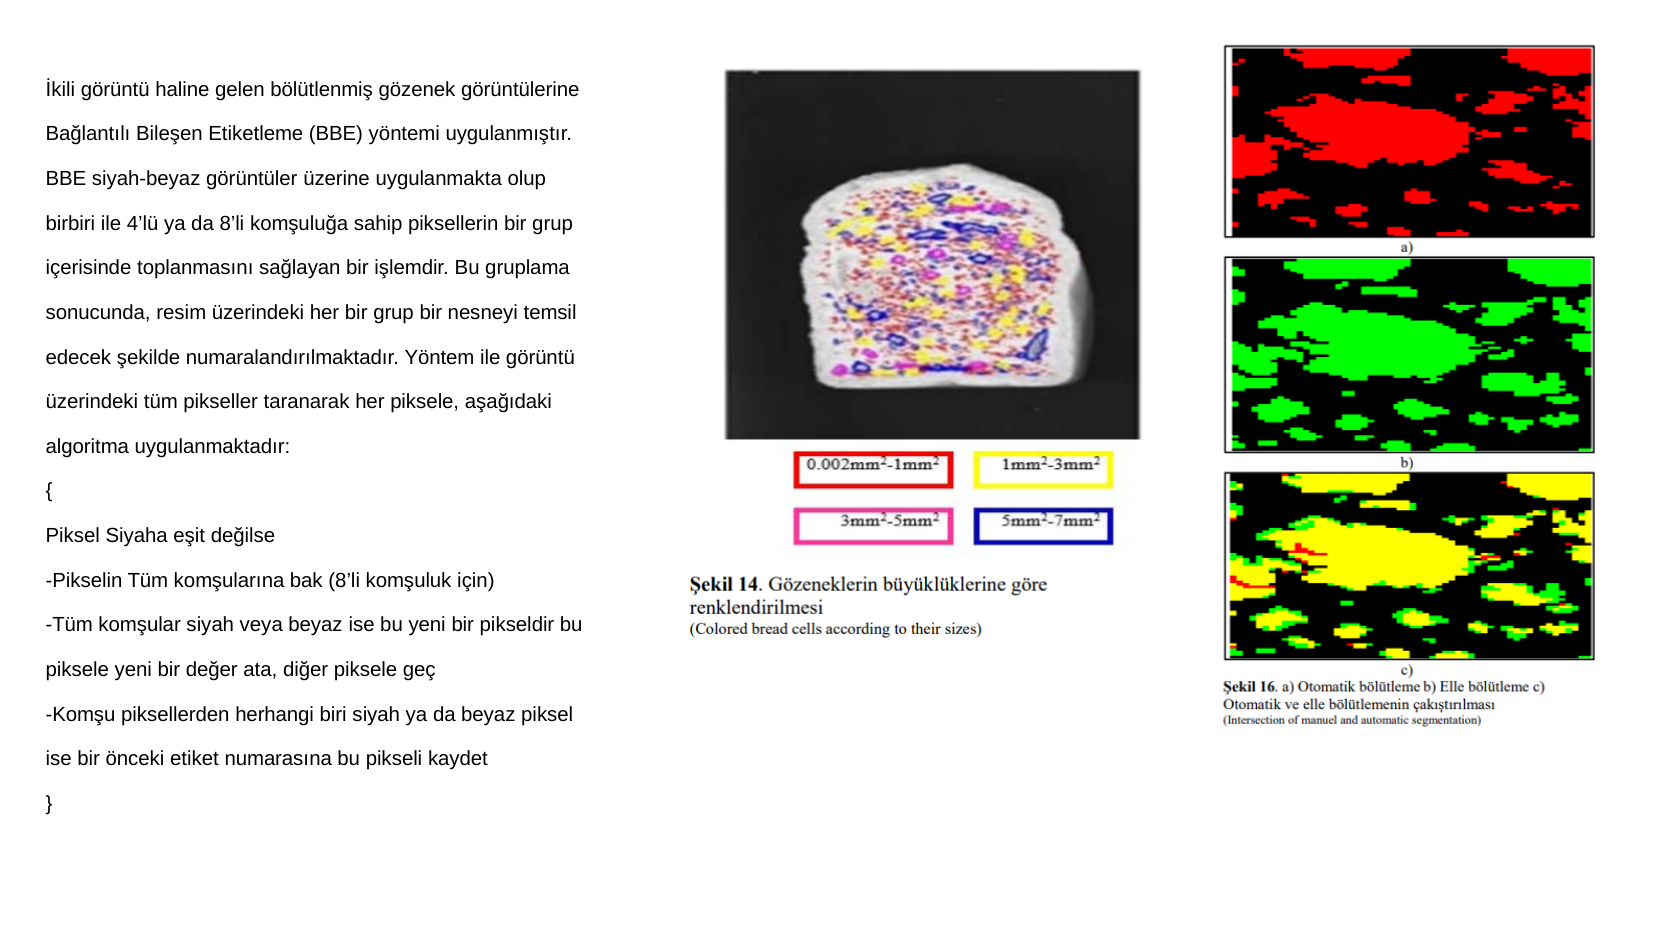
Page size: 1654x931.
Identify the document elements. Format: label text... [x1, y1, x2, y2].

picture [1210, 32, 1625, 729]
list İkili görüntü haline gelen bölütlenmiş gözenek görüntülerine Bağlantılı Bileşen Etiketleme (BBE) yöntemi uygulanmıştır. BBE siyah-beyaz görüntüler üzerine uygulanmakta olup birbiri ile 4’lü ya da 8’li komşuluğa sahip piksellerin bir grup içerisinde toplanmasını sağlayan bir işlemdir. Bu gruplama sonucunda, resim üzerindeki her bir grup bir nesneyi temsil edecek şekilde numaralandırılmaktadır. Yöntem ile görüntü üzerindeki tüm pikseller taranarak her piksele, aşağıdaki algoritma uygulanmaktadır: { Piksel Siyaha eşit değilse -Pikselin Tüm komşularına bak (8’li komşuluk için) -Tüm komşular siyah veya beyaz ise bu yeni bir pikseldir bu piksele yeni bir değer ata, diğer piksele geç -Komşu piksellerden herhangi biri siyah ya da beyaz piksel ise bir önceki etiket numarasına bu pikseli kaydet } [45, 77, 584, 876]
picture [679, 58, 1162, 650]
